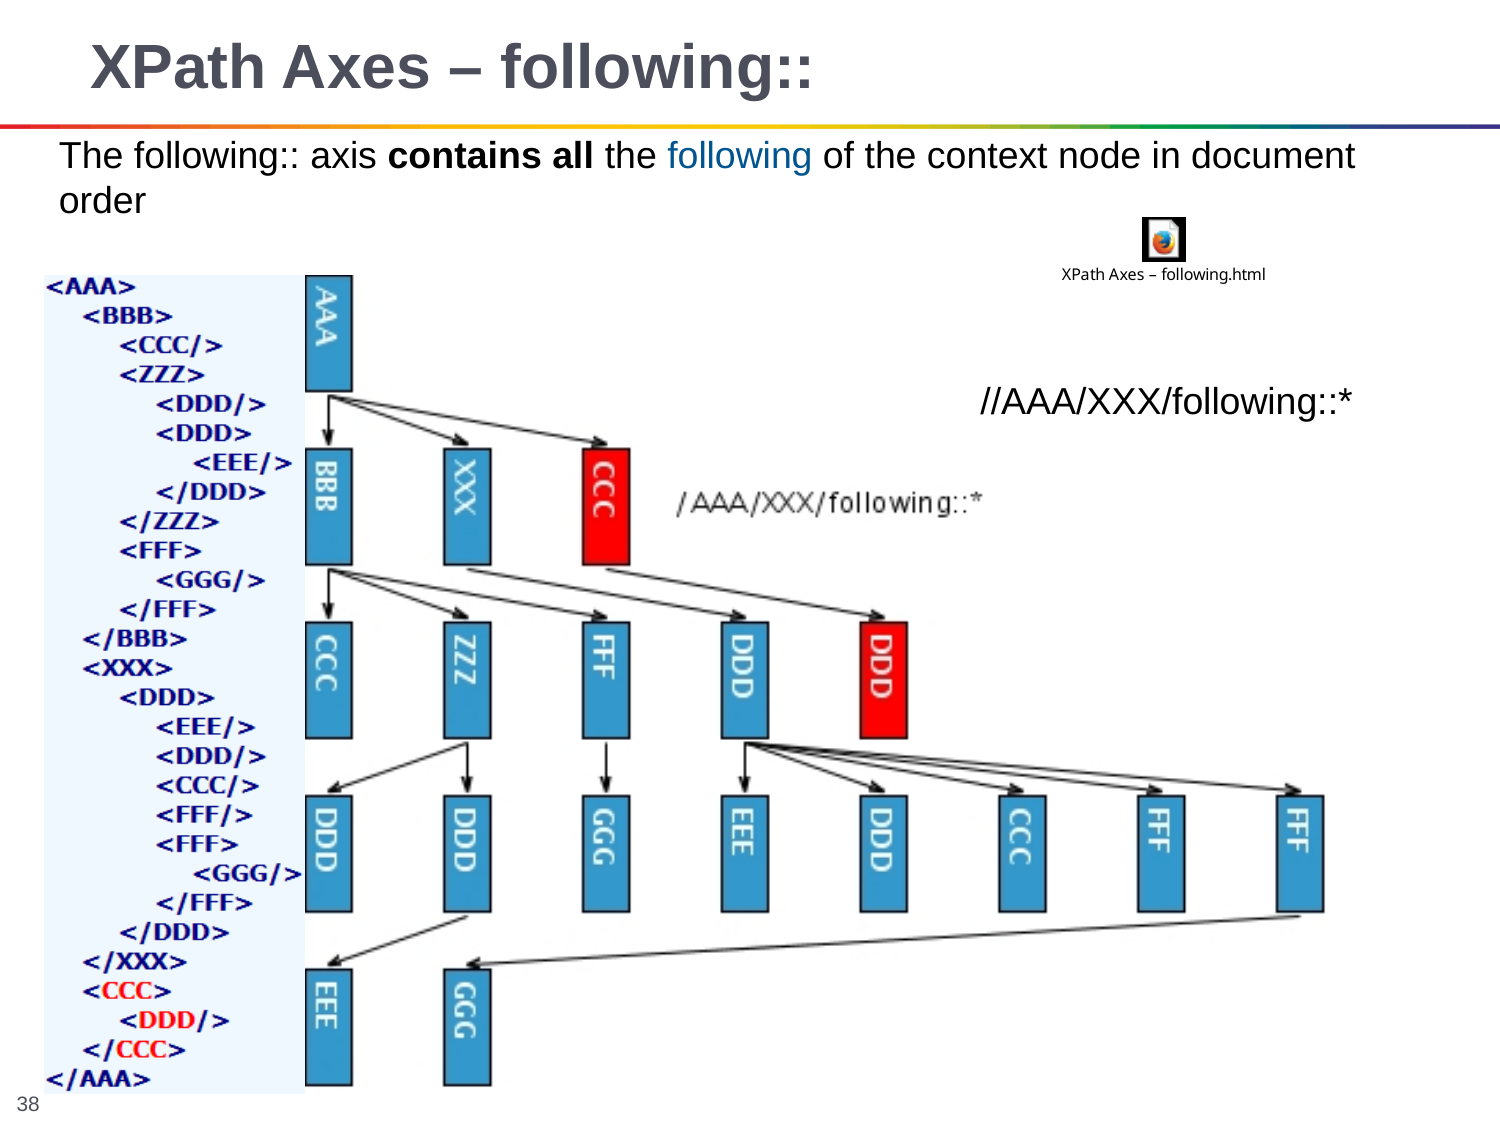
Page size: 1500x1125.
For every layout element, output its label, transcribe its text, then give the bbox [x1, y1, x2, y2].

chart [1039, 218, 1288, 290]
text_box The following:: axis contains all the following of the context node in document order, excluding any descendants and excluding attribute nodes and namespace nodes [44, 123, 1410, 274]
picture [44, 275, 1332, 1094]
text_box //AAA/XXX/following::* [965, 369, 1369, 430]
title XPath Axes – following:: [75, 17, 1425, 109]
